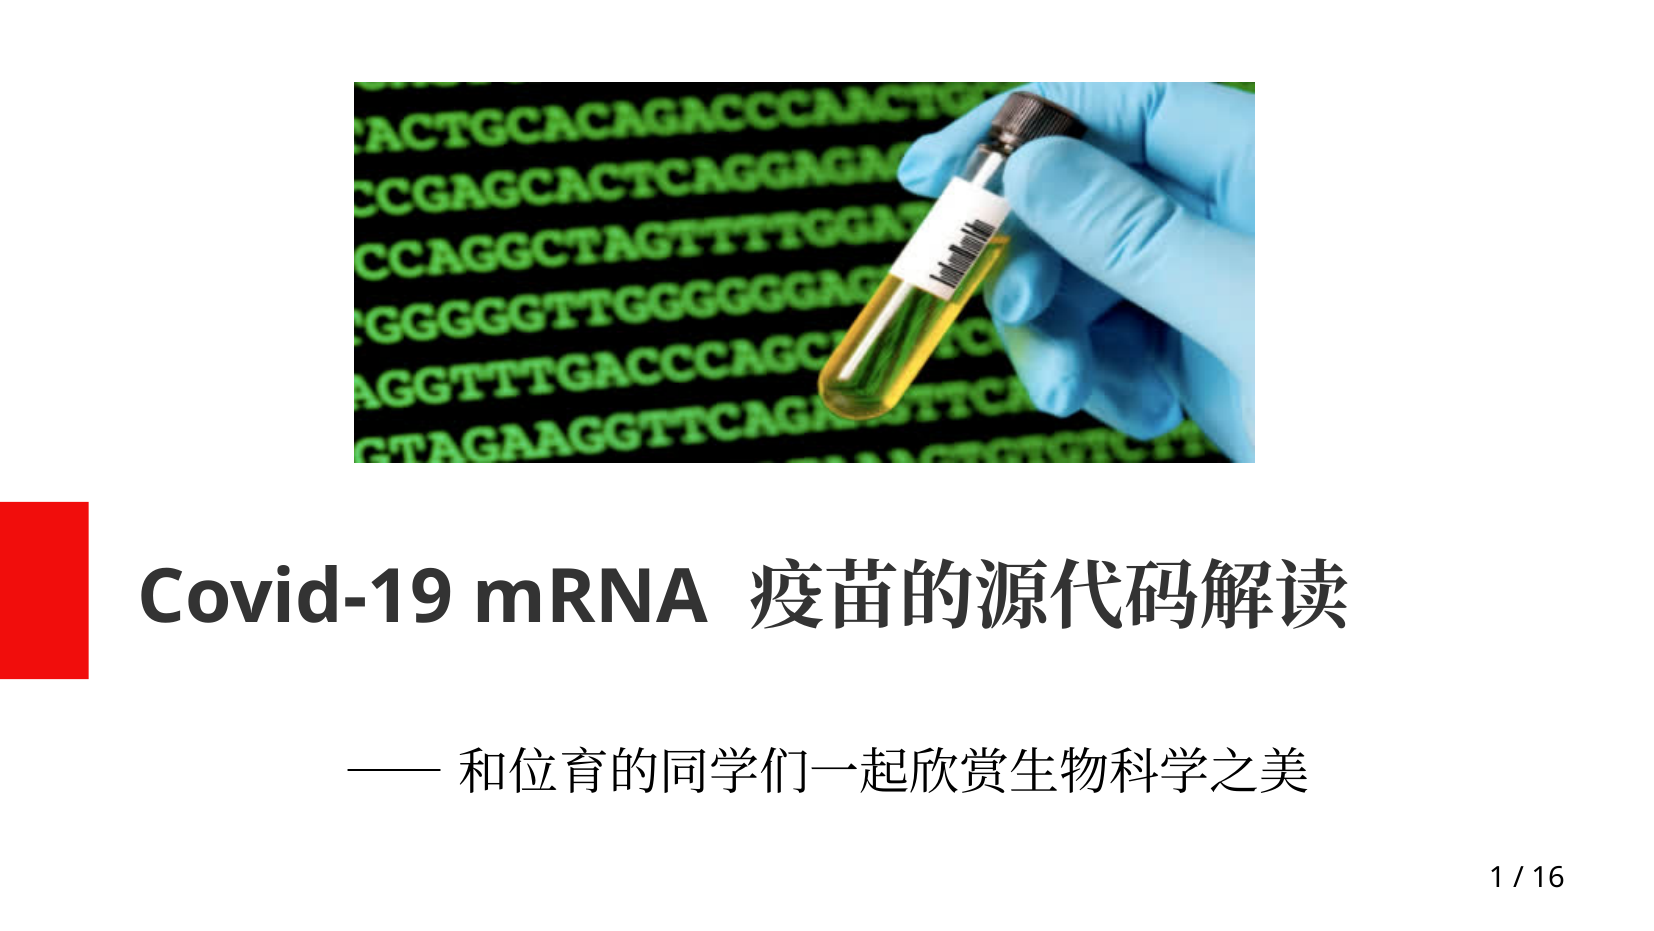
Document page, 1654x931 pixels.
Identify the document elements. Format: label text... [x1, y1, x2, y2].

subtitle ——和位育的同学们一起欣赏生物科学之美 [118, 708, 1536, 827]
title Covid-19 mRNA 疫苗的源代码解读 [118, 501, 1536, 680]
picture [354, 82, 1255, 463]
